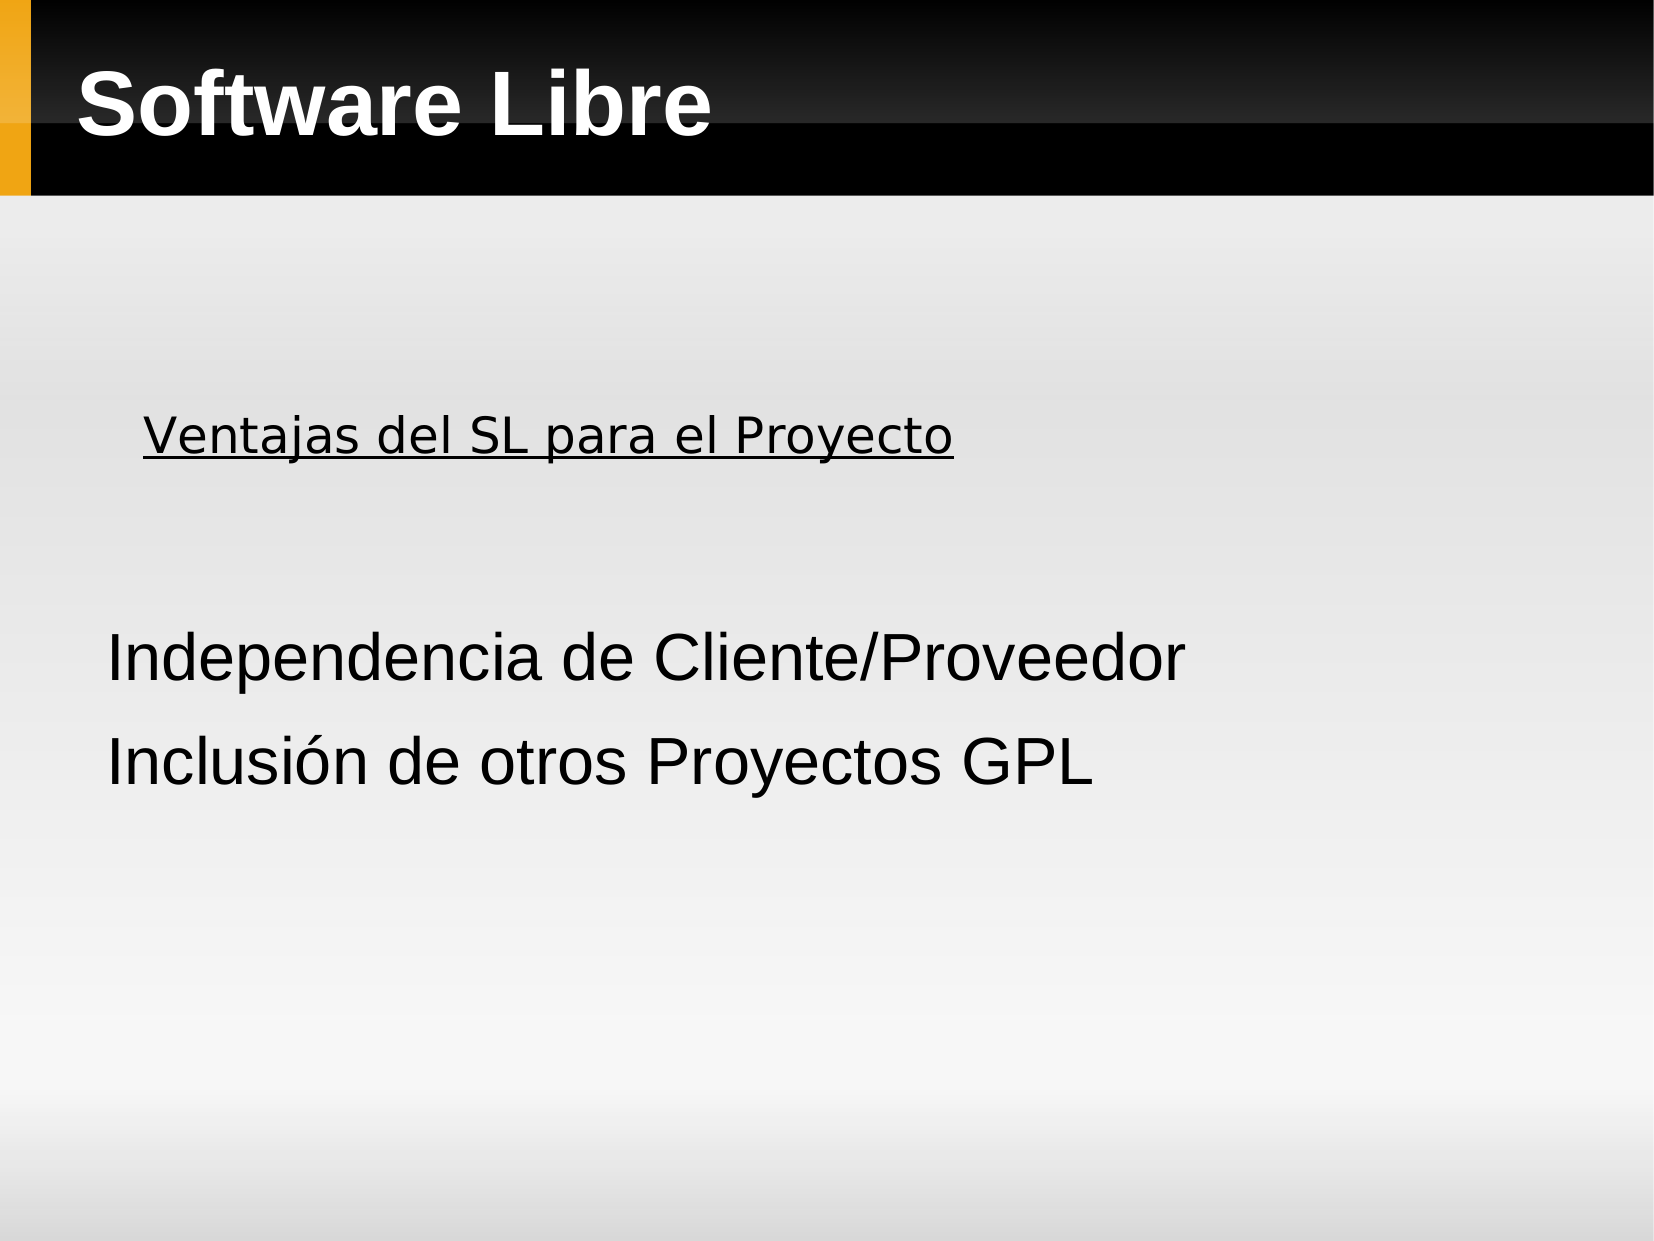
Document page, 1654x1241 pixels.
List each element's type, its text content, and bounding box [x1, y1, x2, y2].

text_box Ventajas del SL para el Proyecto [128, 399, 970, 473]
picture [0, 0, 1654, 1241]
title Software Libre [76, 0, 1565, 208]
list Independencia de Cliente/Proveedor Inclusión de otros Proyectos GPL [88, 620, 1577, 921]
